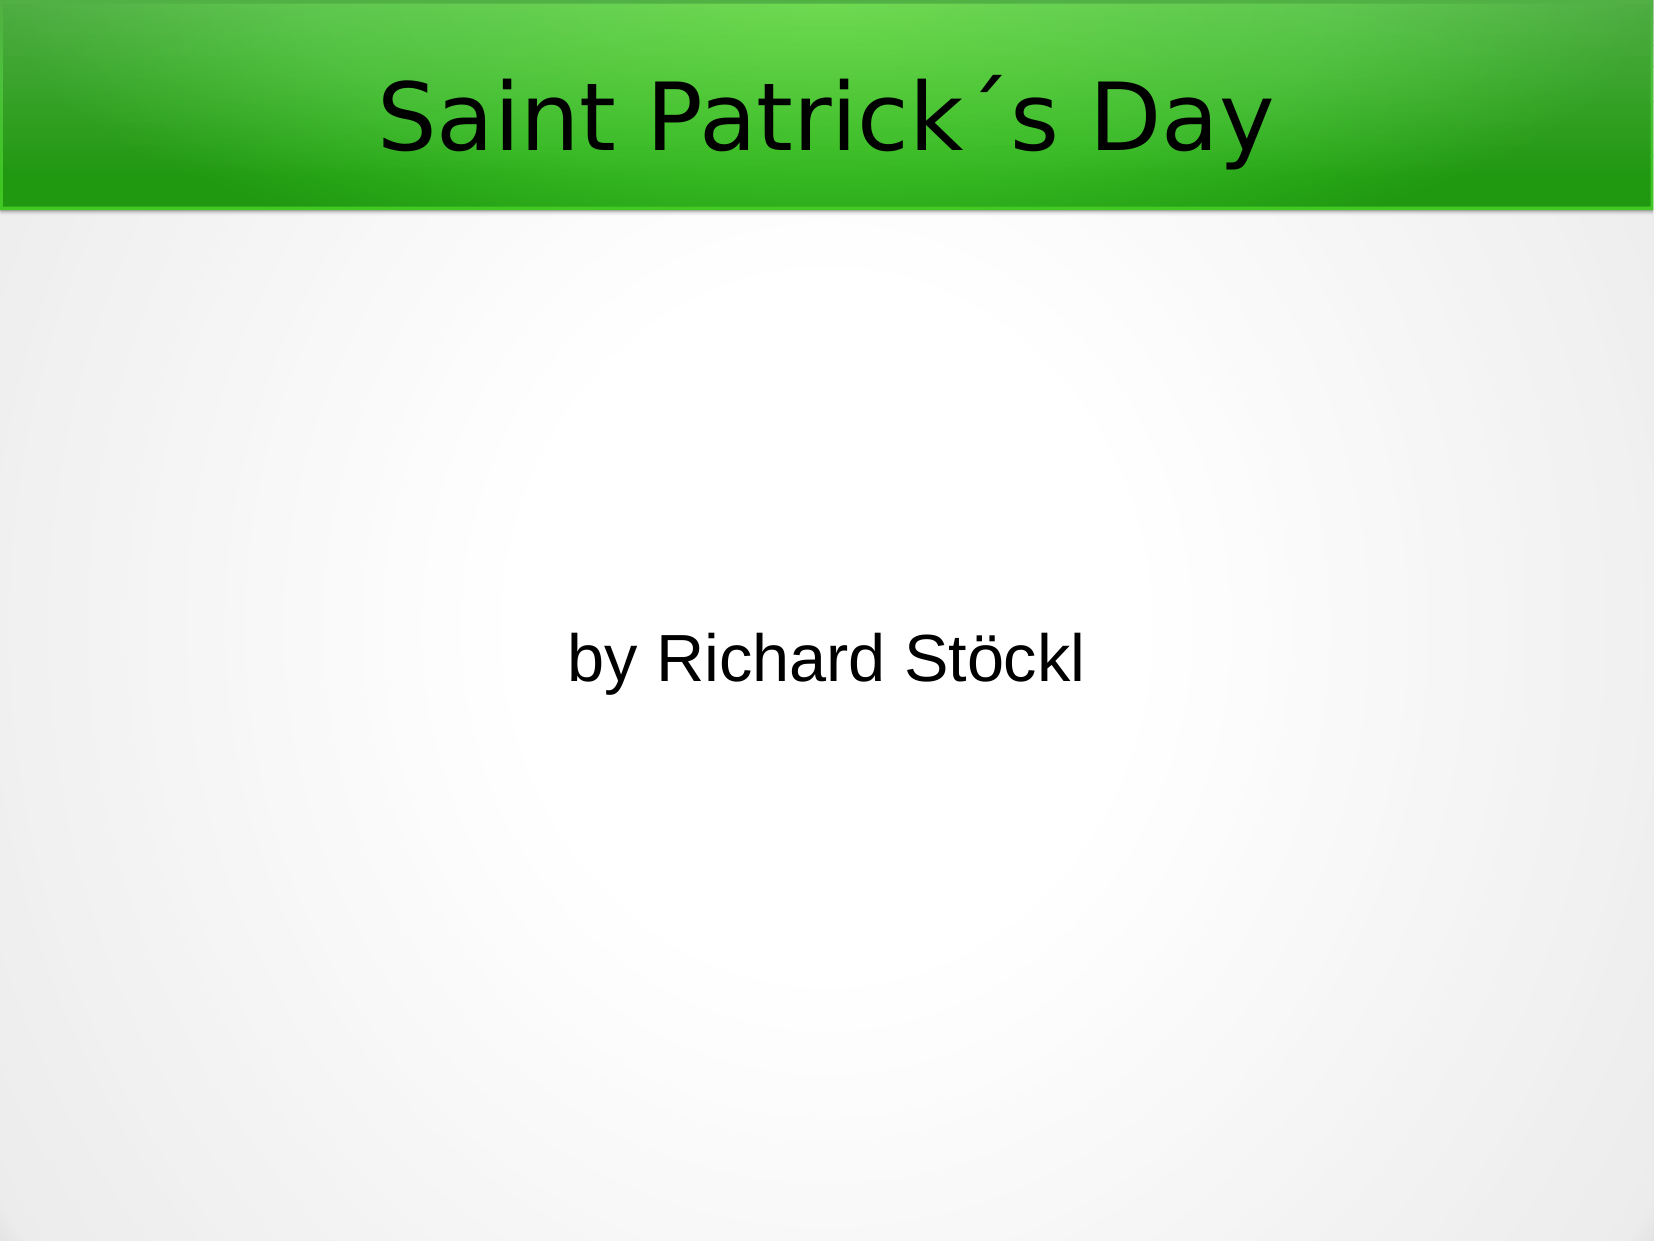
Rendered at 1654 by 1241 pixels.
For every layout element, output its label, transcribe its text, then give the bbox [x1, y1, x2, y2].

title Saint Patrick´s Day [82, 47, 1571, 189]
subtitle by Richard Stöckl [82, 299, 1571, 1019]
